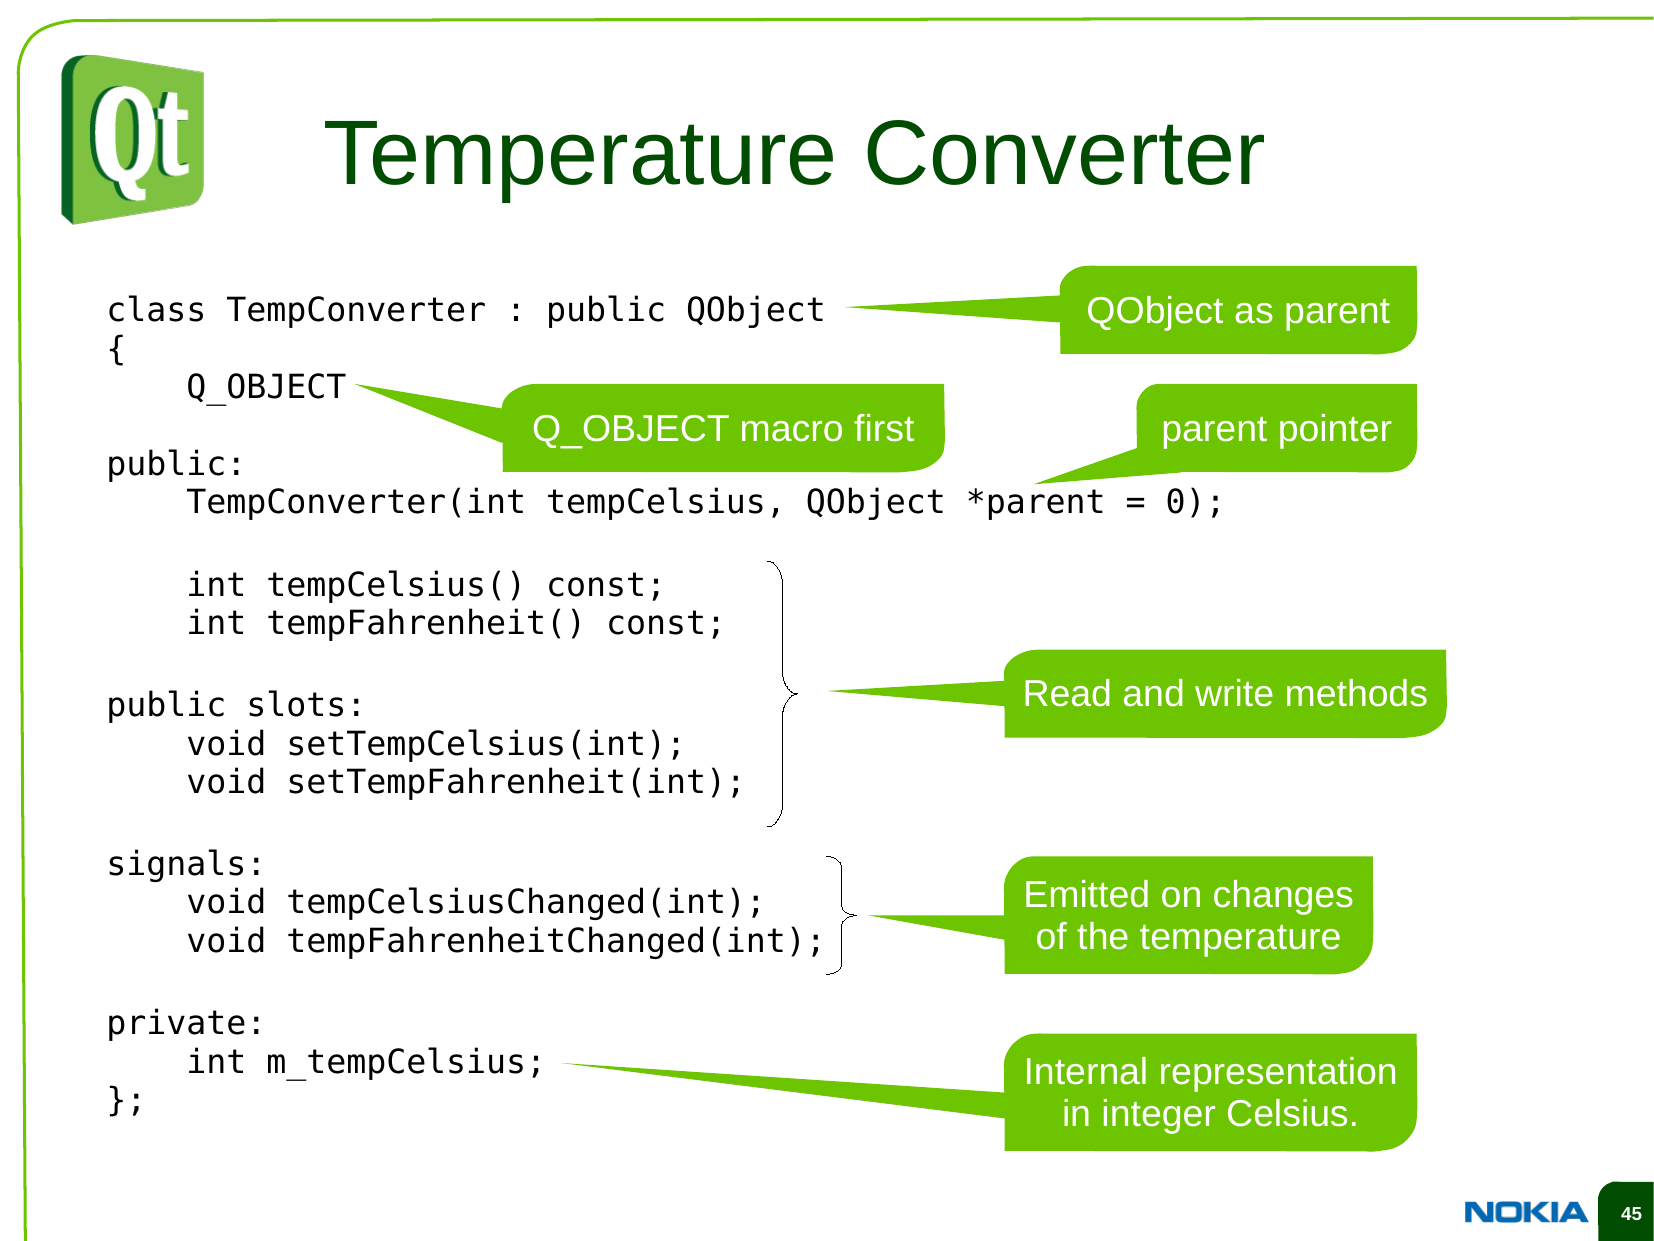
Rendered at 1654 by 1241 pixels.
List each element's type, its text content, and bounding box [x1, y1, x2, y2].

text_box QObject as parent [1059, 265, 1418, 355]
text_box [561, 1062, 1004, 1119]
text_box class TempConverter : public QObject { Q_OBJECT public: TempConverter(int tempCelsius, QObject *parent = 0); int tempCelsius() const; int tempFahrenheit() const; public slots: void setTempCelsius(int); void setTempFahrenheit(int); signals: void tempCelsiusChanged(int); void tempFahrenheitChanged(int); private: int m_tempCelsius; }; [91, 283, 1536, 1127]
text_box [1033, 448, 1182, 485]
picture [61, 55, 204, 225]
title Temperature Converter [257, 49, 1333, 257]
text_box [868, 915, 1004, 940]
text_box Emitted on changes of the temperature [1003, 856, 1374, 975]
text_box Internal representation in integer Celsius. [1003, 1033, 1418, 1152]
text_box [844, 295, 1060, 323]
text_box parent pointer [1136, 383, 1418, 473]
text_box Read and write methods [1003, 649, 1447, 739]
text_box [826, 680, 1004, 707]
text_box Q_OBJECT macro first [501, 383, 945, 473]
picture [1465, 1201, 1589, 1223]
text_box [354, 383, 502, 443]
